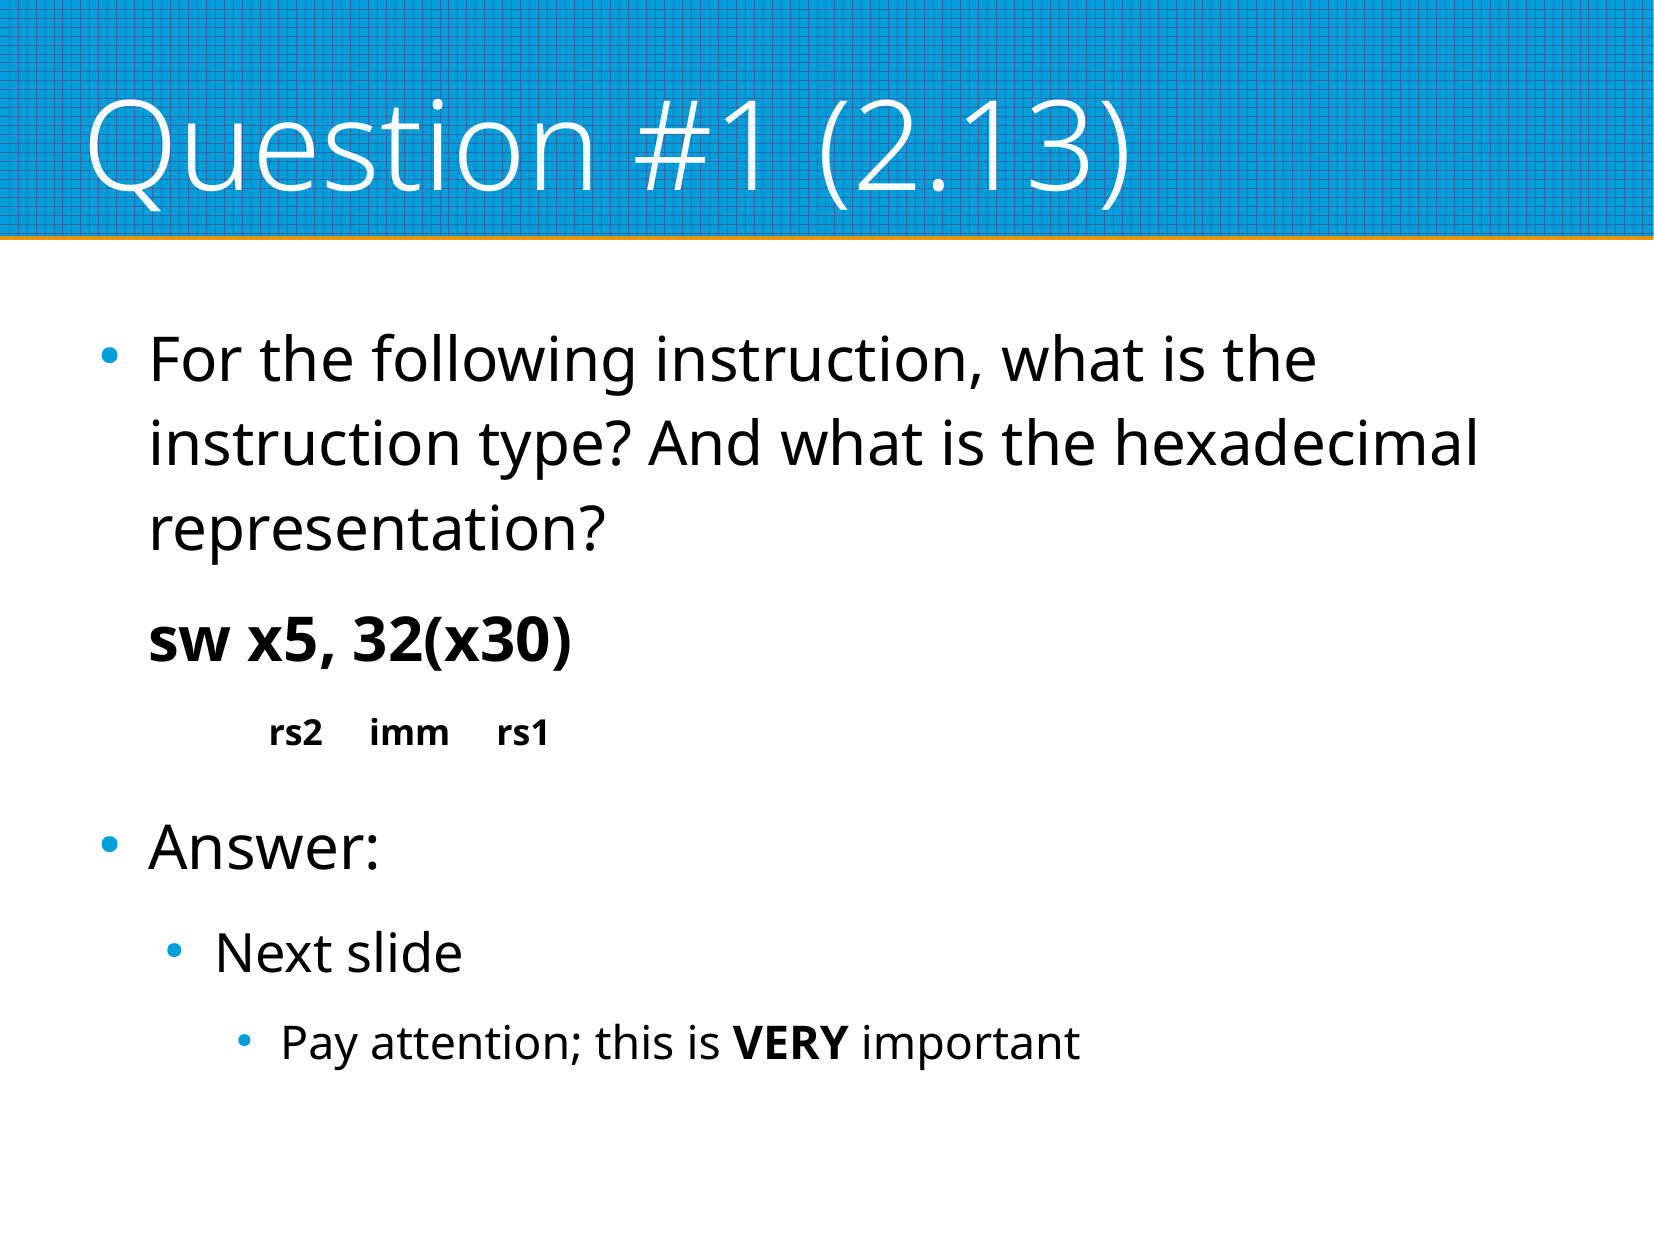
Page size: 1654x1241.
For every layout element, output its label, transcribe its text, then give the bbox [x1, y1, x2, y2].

title Question #1 (2.13) [82, 19, 1571, 227]
list For the following instruction, what is the instruction type? And what is the hexadecimal representation? sw x5, 32(x30) rs2 imm rs1 Answer: Next slide Pay attention; this is VERY important [82, 314, 1563, 1081]
